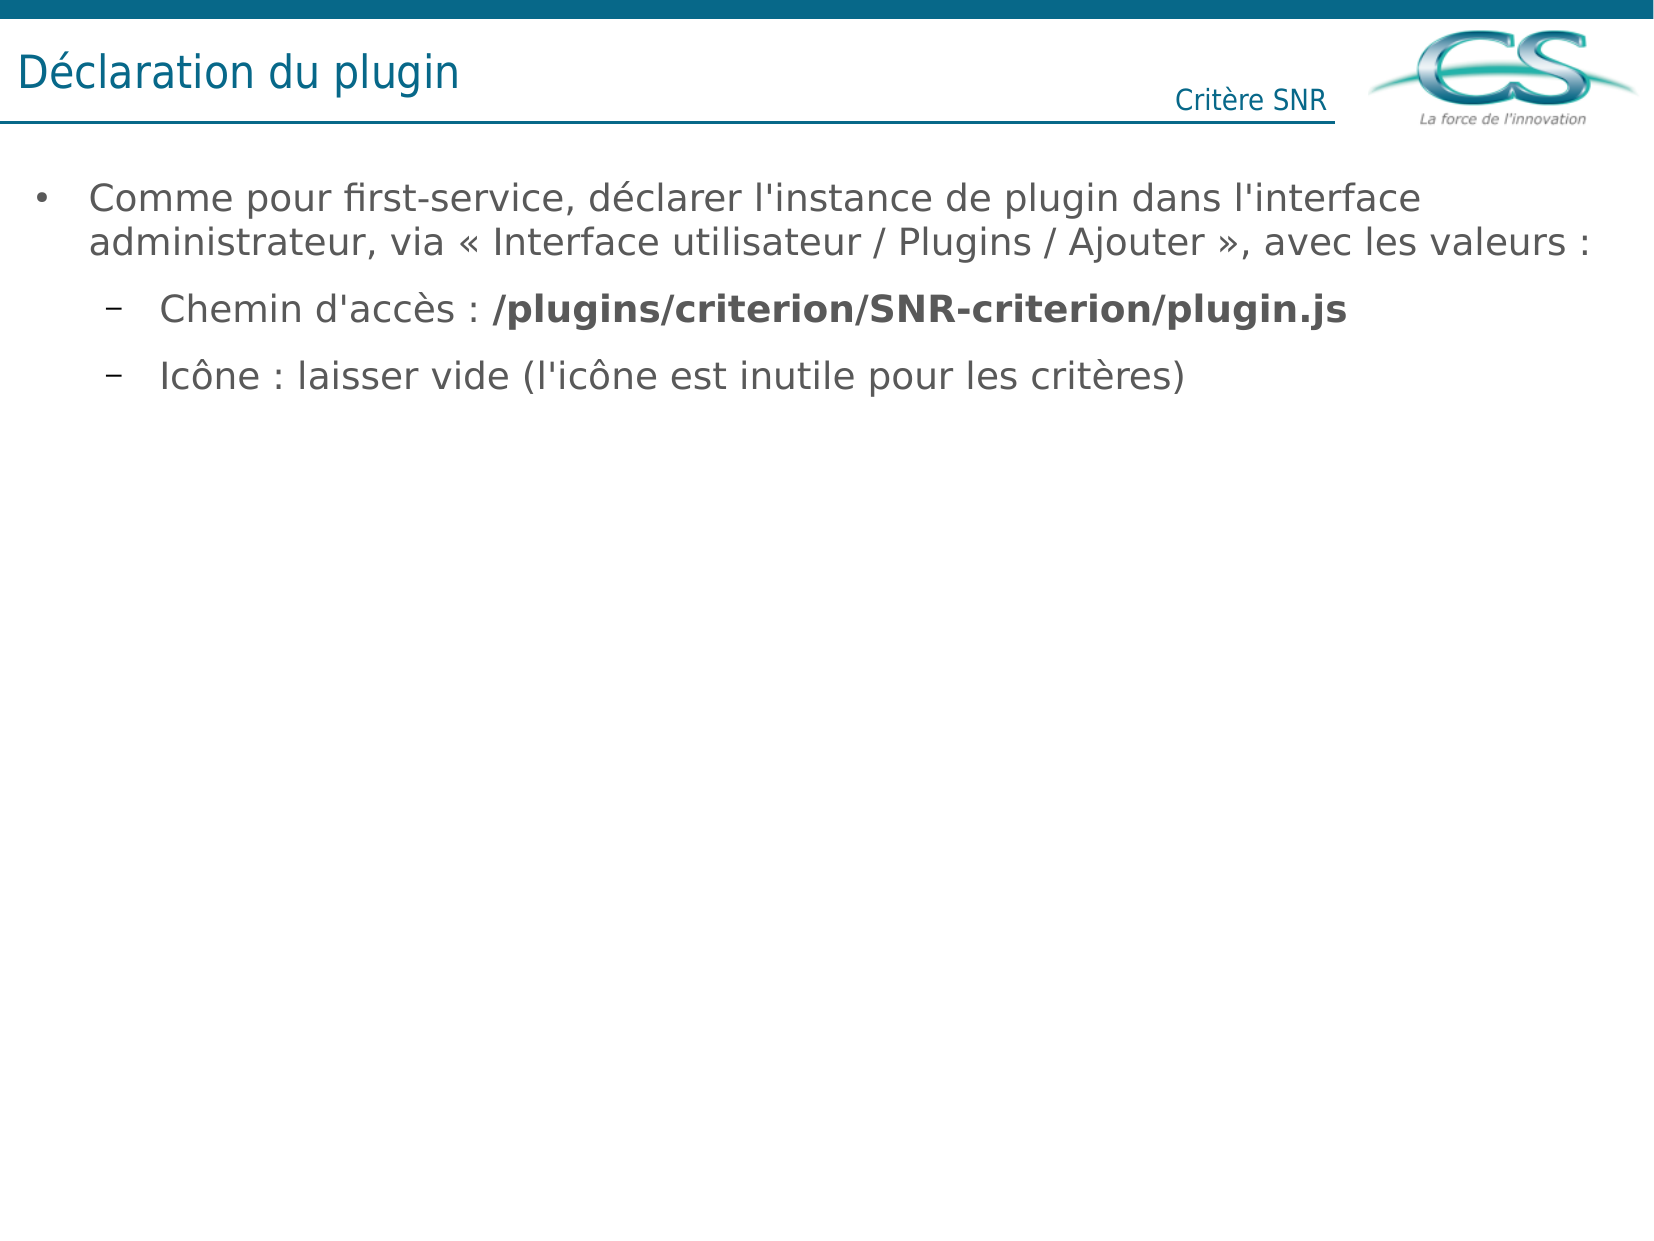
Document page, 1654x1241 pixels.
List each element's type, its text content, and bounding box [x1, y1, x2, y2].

text_box Critère SNR [1163, 71, 1347, 142]
picture [1368, 28, 1642, 128]
title Déclaration du plugin [17, 46, 1368, 106]
list Comme pour first-service, déclarer l'instance de plugin dans l'interface administrateur, via « Interface utilisateur / Plugins / Ajouter », avec les valeurs : Chemin d'accès : /plugins/criterion/SNR-criterion/plugin.js Icône : laisser vide (l'icône est inutile pour les critères) [17, 177, 1630, 1217]
